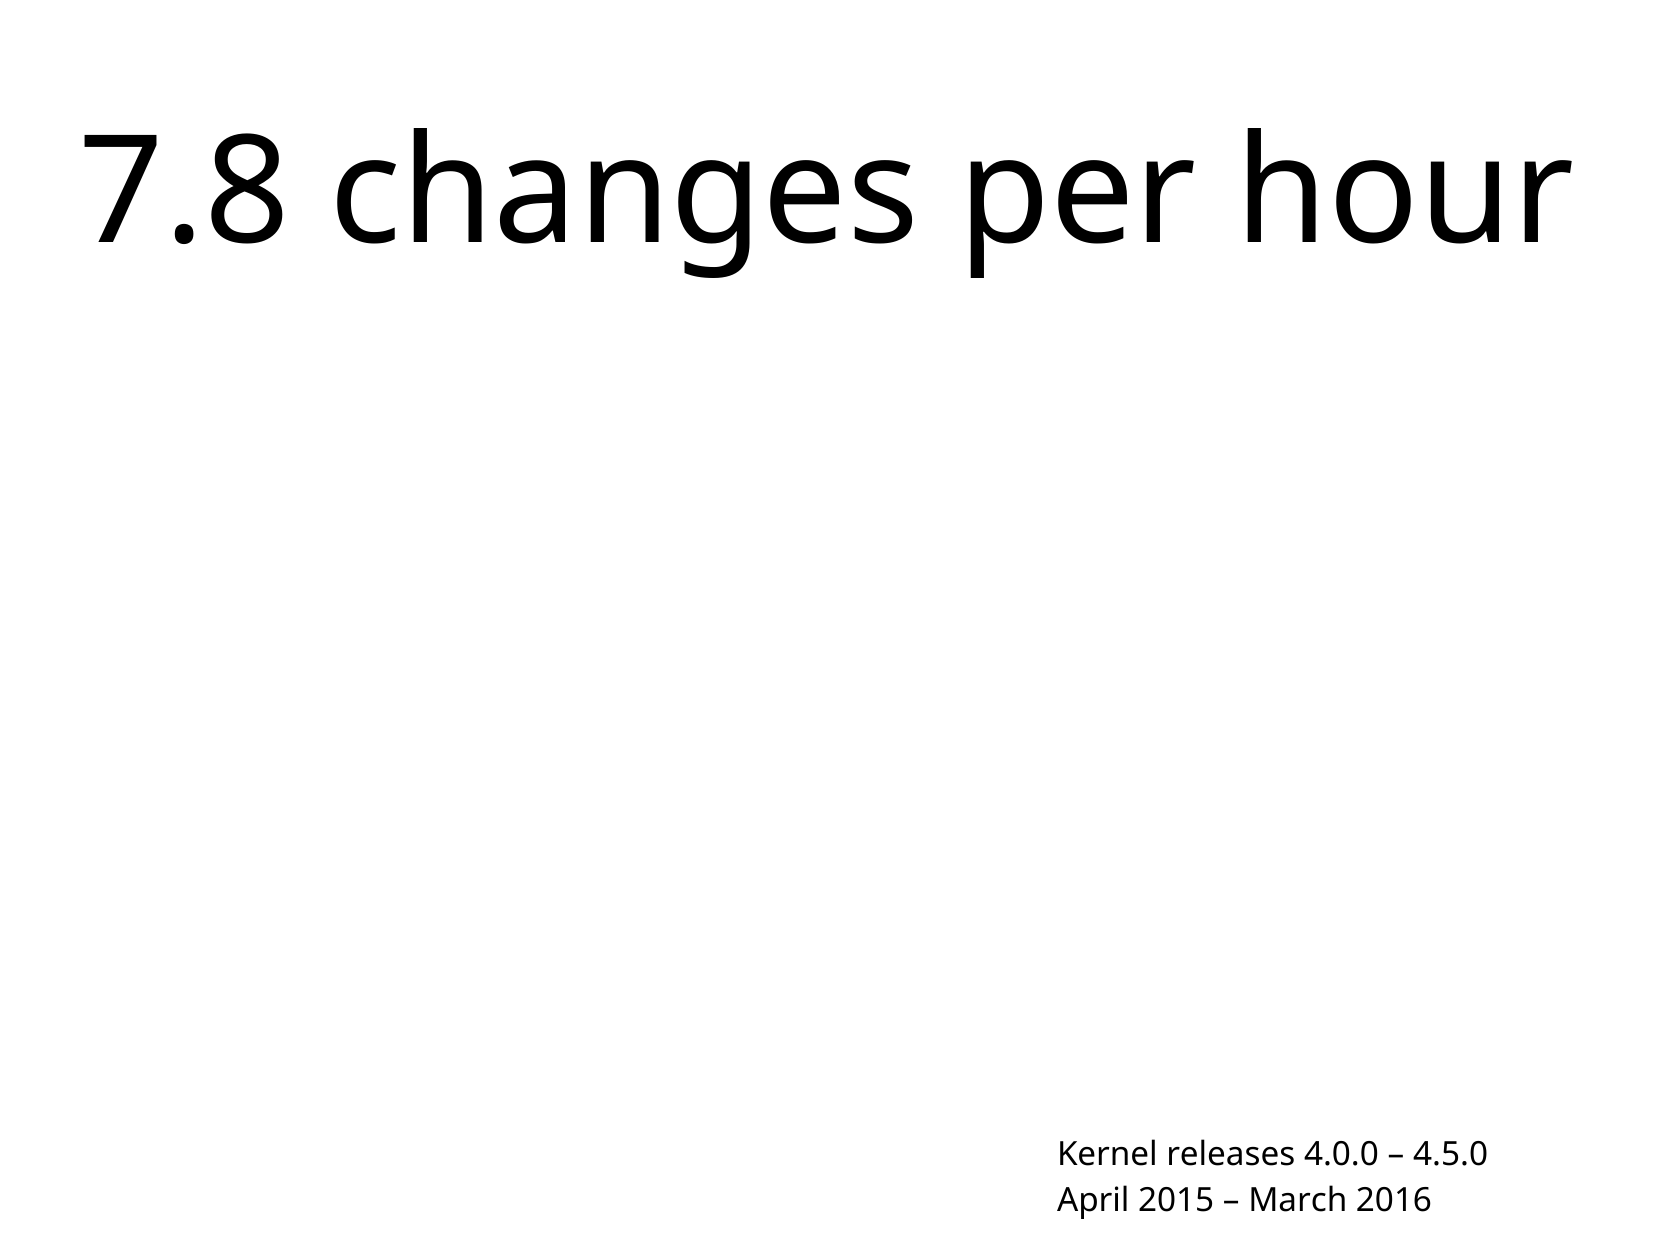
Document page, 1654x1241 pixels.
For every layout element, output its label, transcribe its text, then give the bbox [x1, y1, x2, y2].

text_box Kernel releases 4.0.0 – 4.5.0 April 2015 – March 2016 [1042, 1122, 1569, 1218]
text_box 7.8 changes per hour [63, 75, 1590, 270]
